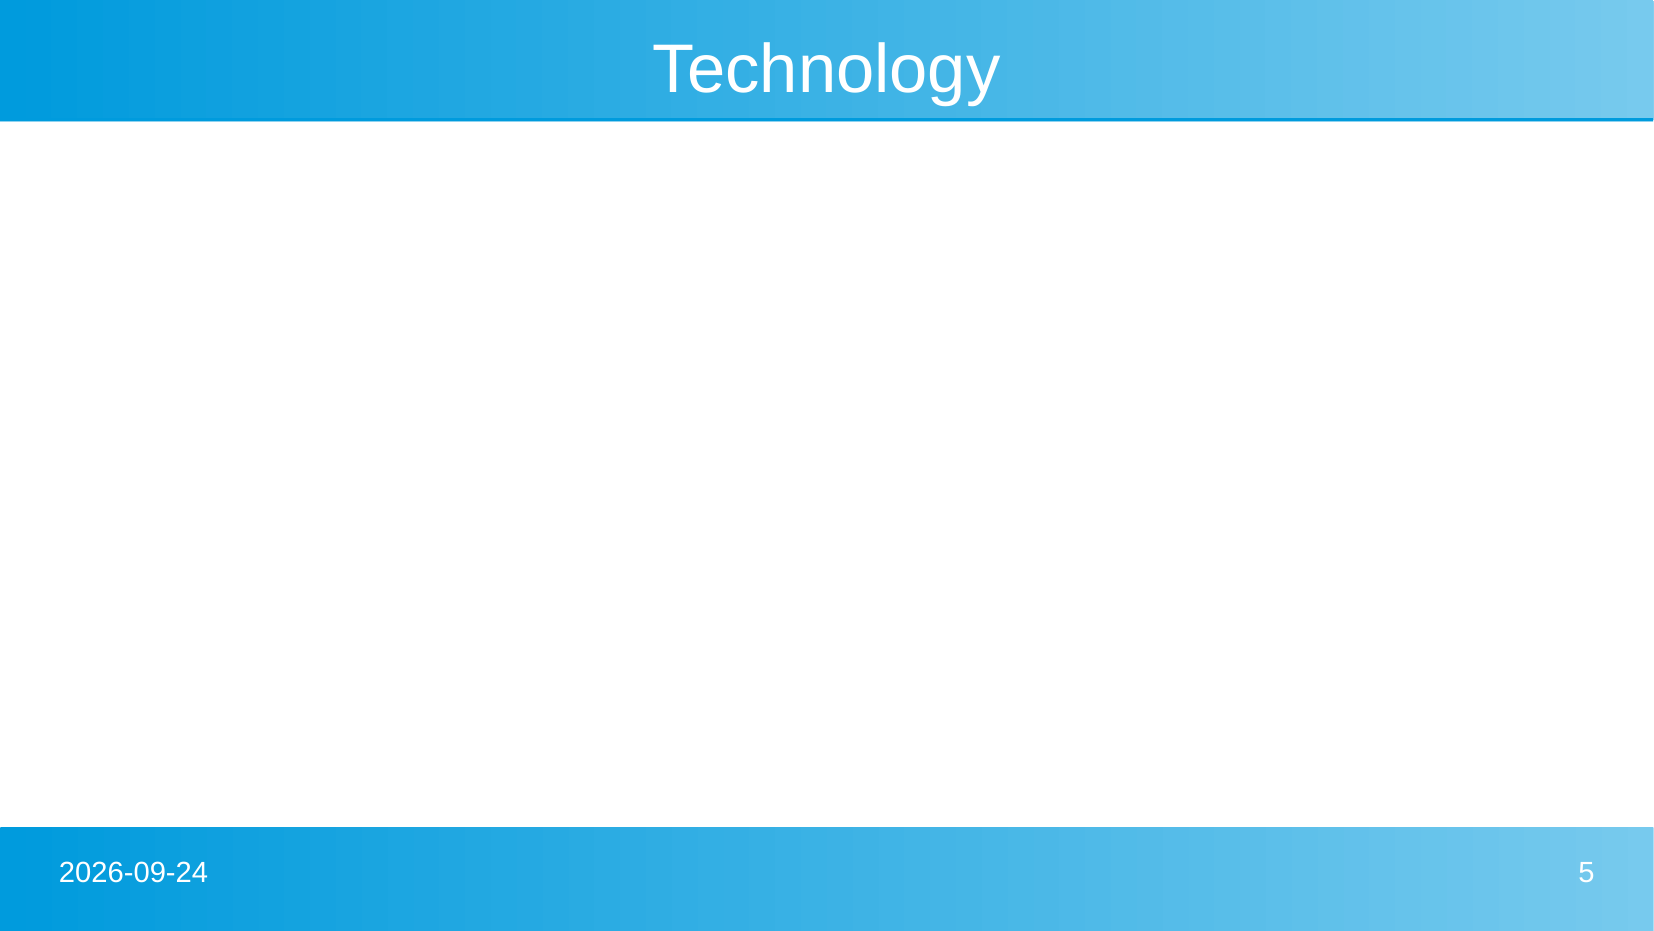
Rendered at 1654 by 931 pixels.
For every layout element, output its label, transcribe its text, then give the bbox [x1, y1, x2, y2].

title Technology [59, 29, 1595, 108]
